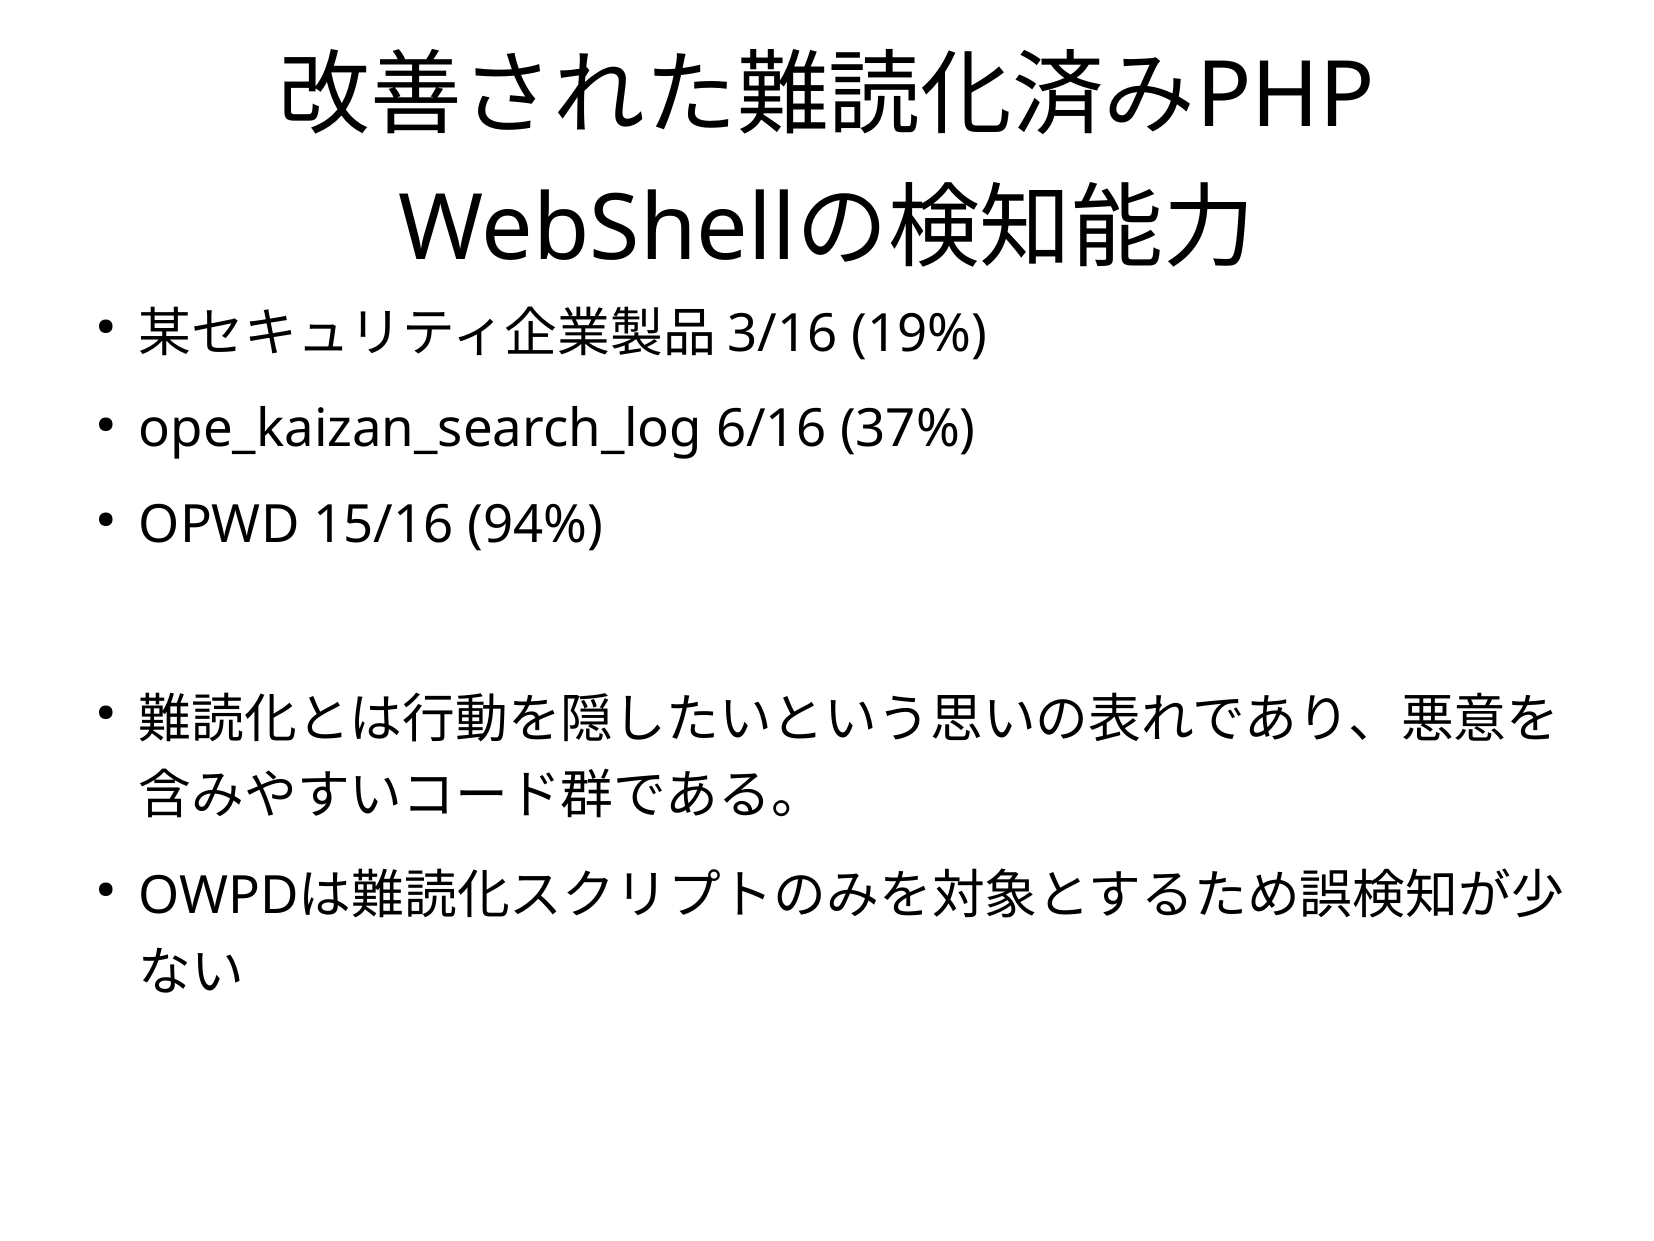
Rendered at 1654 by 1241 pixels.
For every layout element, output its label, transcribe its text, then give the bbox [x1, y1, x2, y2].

list 某セキュリティ企業製品 3/16 (19%) ope_kaizan_search_log 6/16 (37%) OPWD 15/16 (94%) 難読化とは行動を隠したいという思いの表れであり、悪意を含みやすいコード群である。 OWPDは難読化スクリプトのみを対象とするため誤検知が少ない [82, 290, 1571, 1010]
title 改善された難読化済みPHP WebShellの検知能力 [82, 49, 1571, 257]
